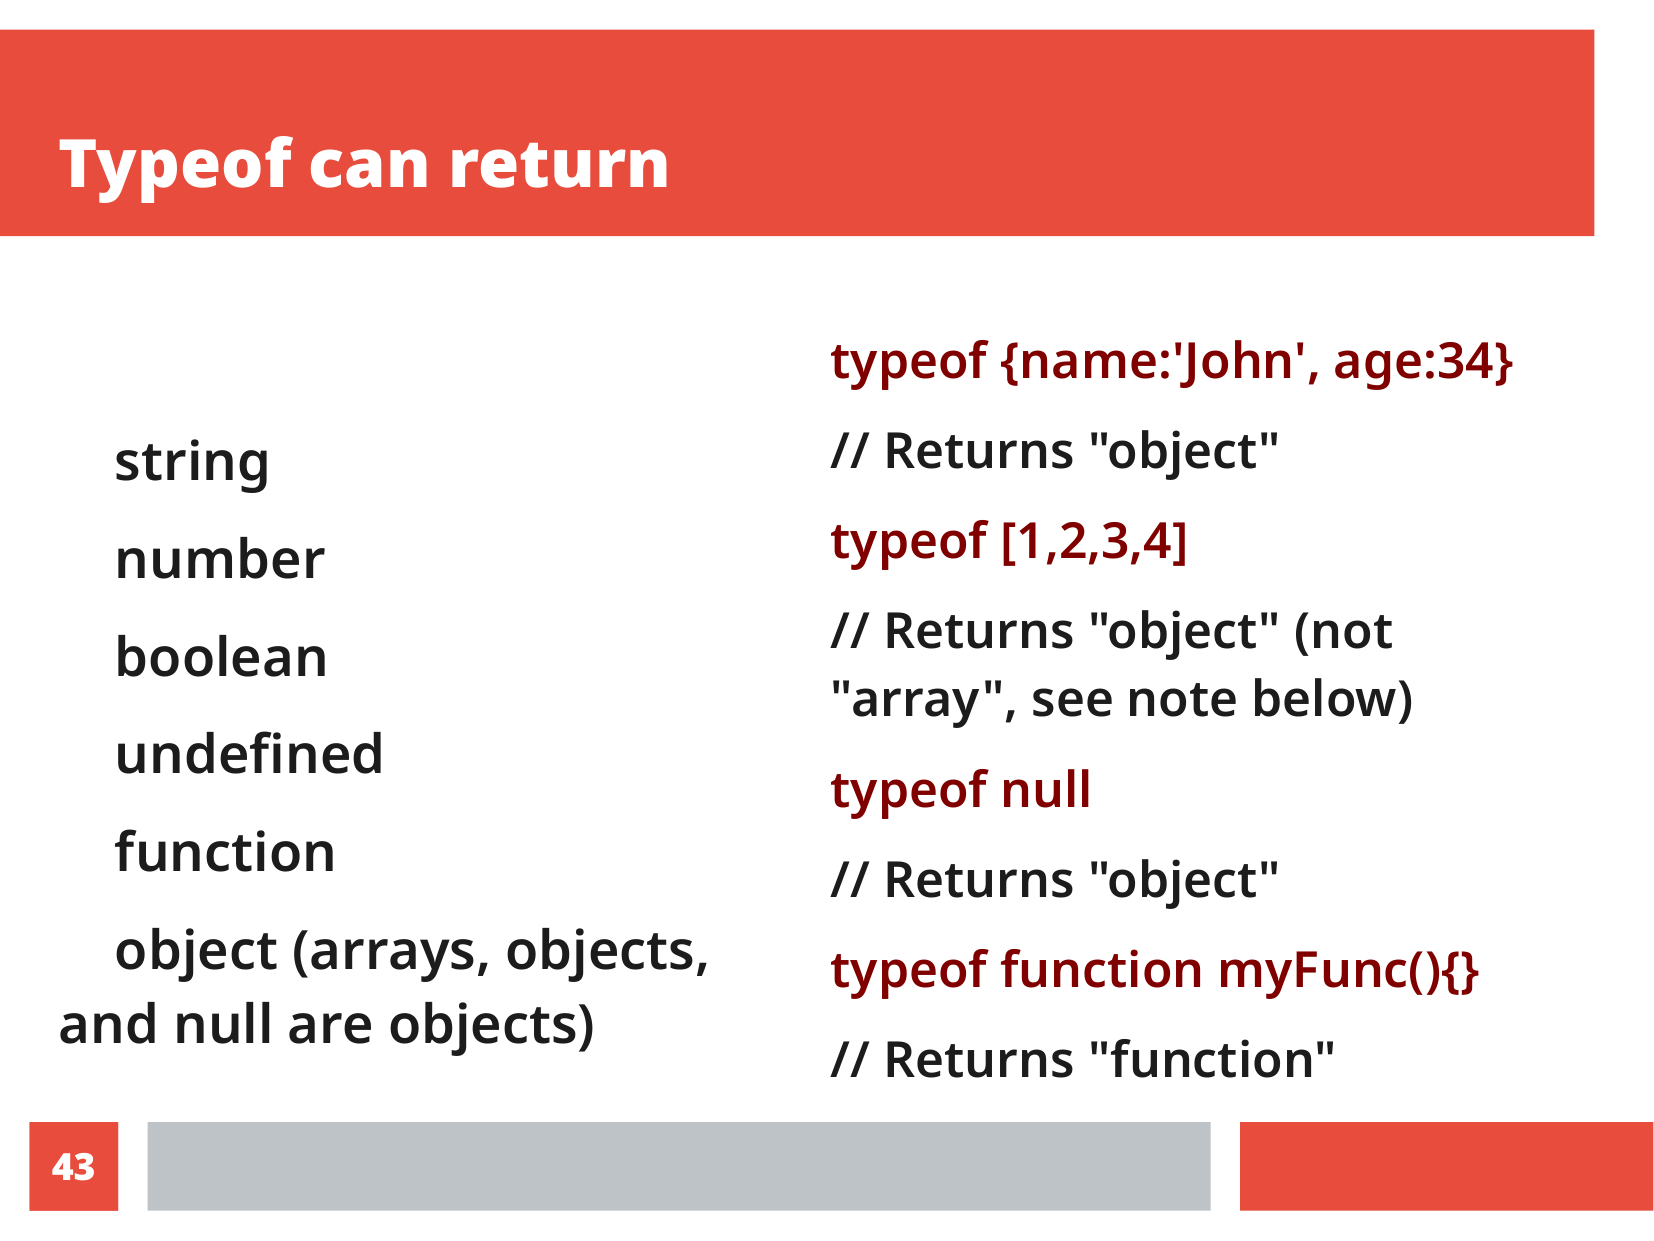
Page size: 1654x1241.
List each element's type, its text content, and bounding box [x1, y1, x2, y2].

title Typeof can return [59, 59, 1595, 207]
list string number boolean undefined function object (arrays, objects, and null are objects) [59, 324, 794, 1093]
list typeof {name:'John', age:34} // Returns "object" typeof [1,2,3,4] // Returns "object" (not "array", see note below) typeof null // Returns "object" typeof function myFunc(){} // Returns "function" [830, 324, 1566, 1093]
